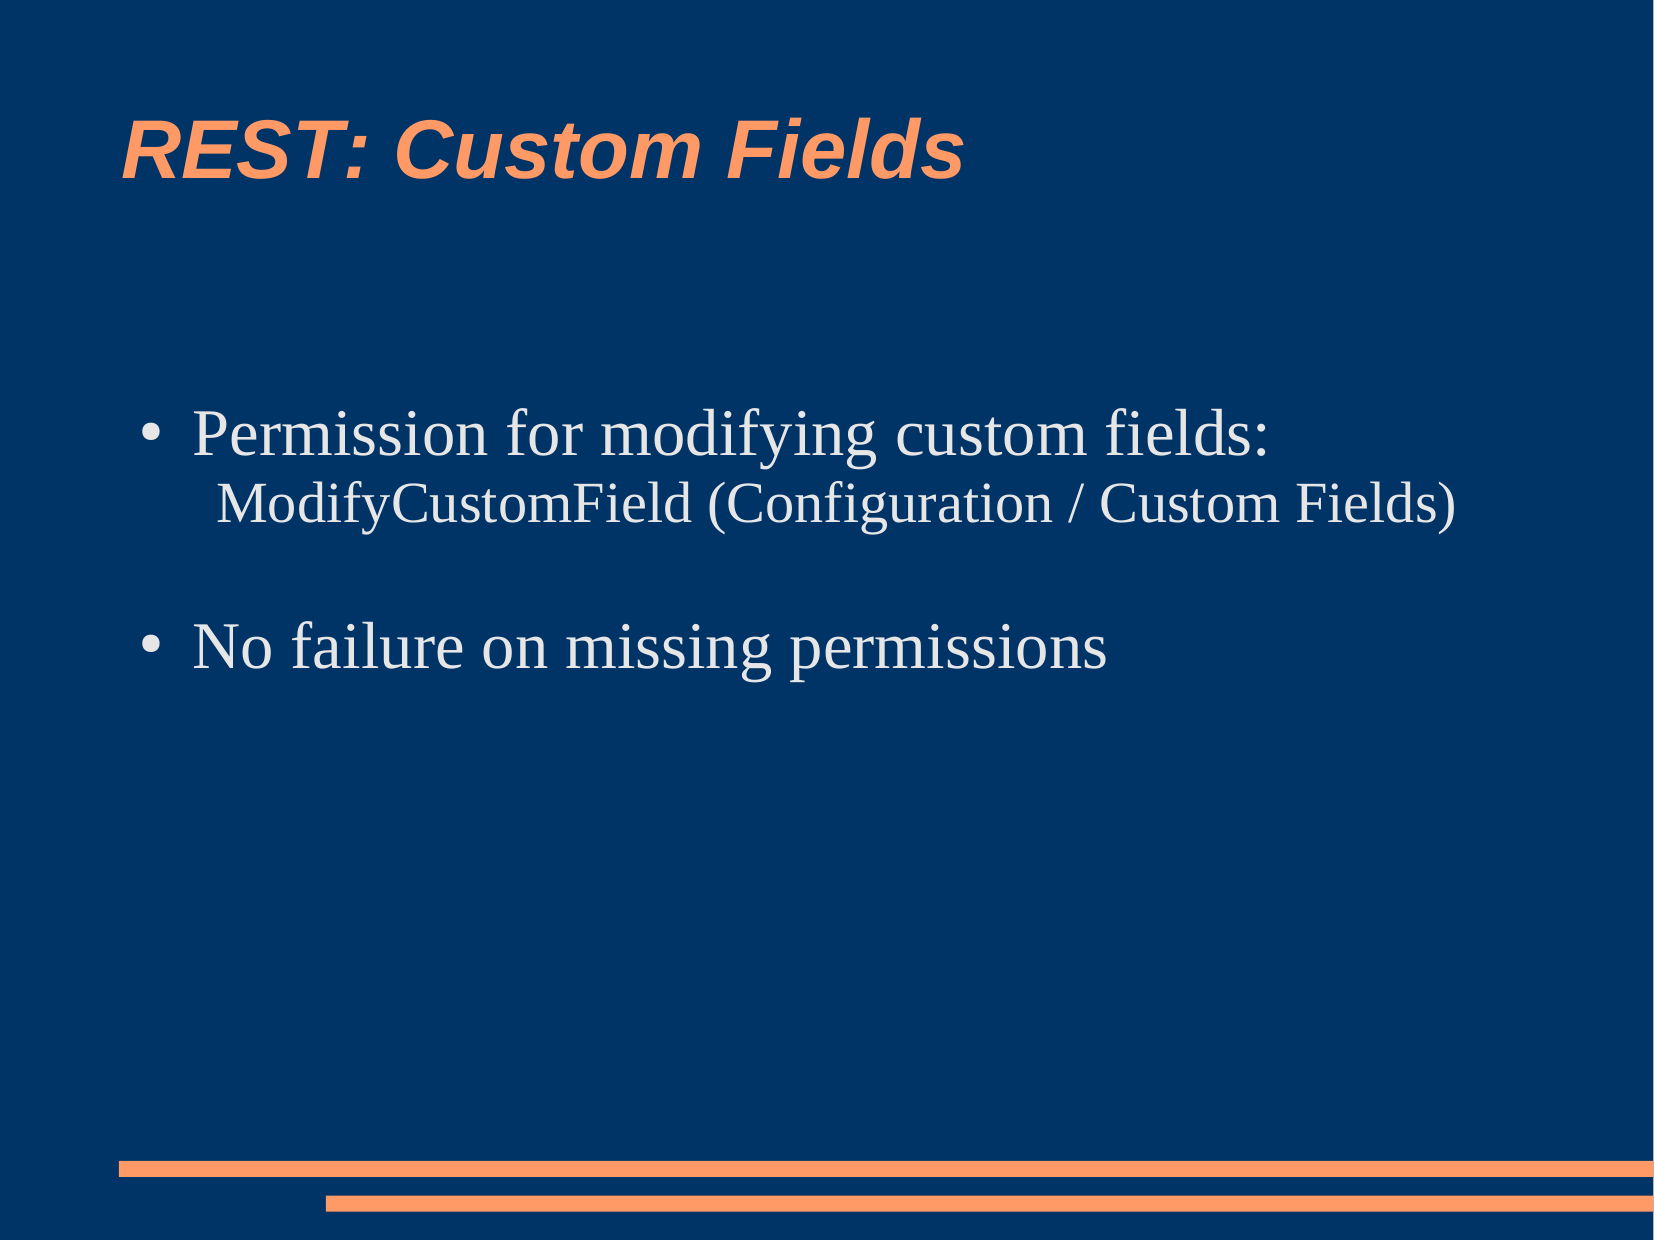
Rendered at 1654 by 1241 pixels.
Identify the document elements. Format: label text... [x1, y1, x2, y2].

list Permission for modifying custom fields: ModifyCustomField (Configuration / Custom Fields) No failure on missing permissions [121, 322, 1561, 1126]
title REST: Custom Fields [121, 53, 1534, 247]
